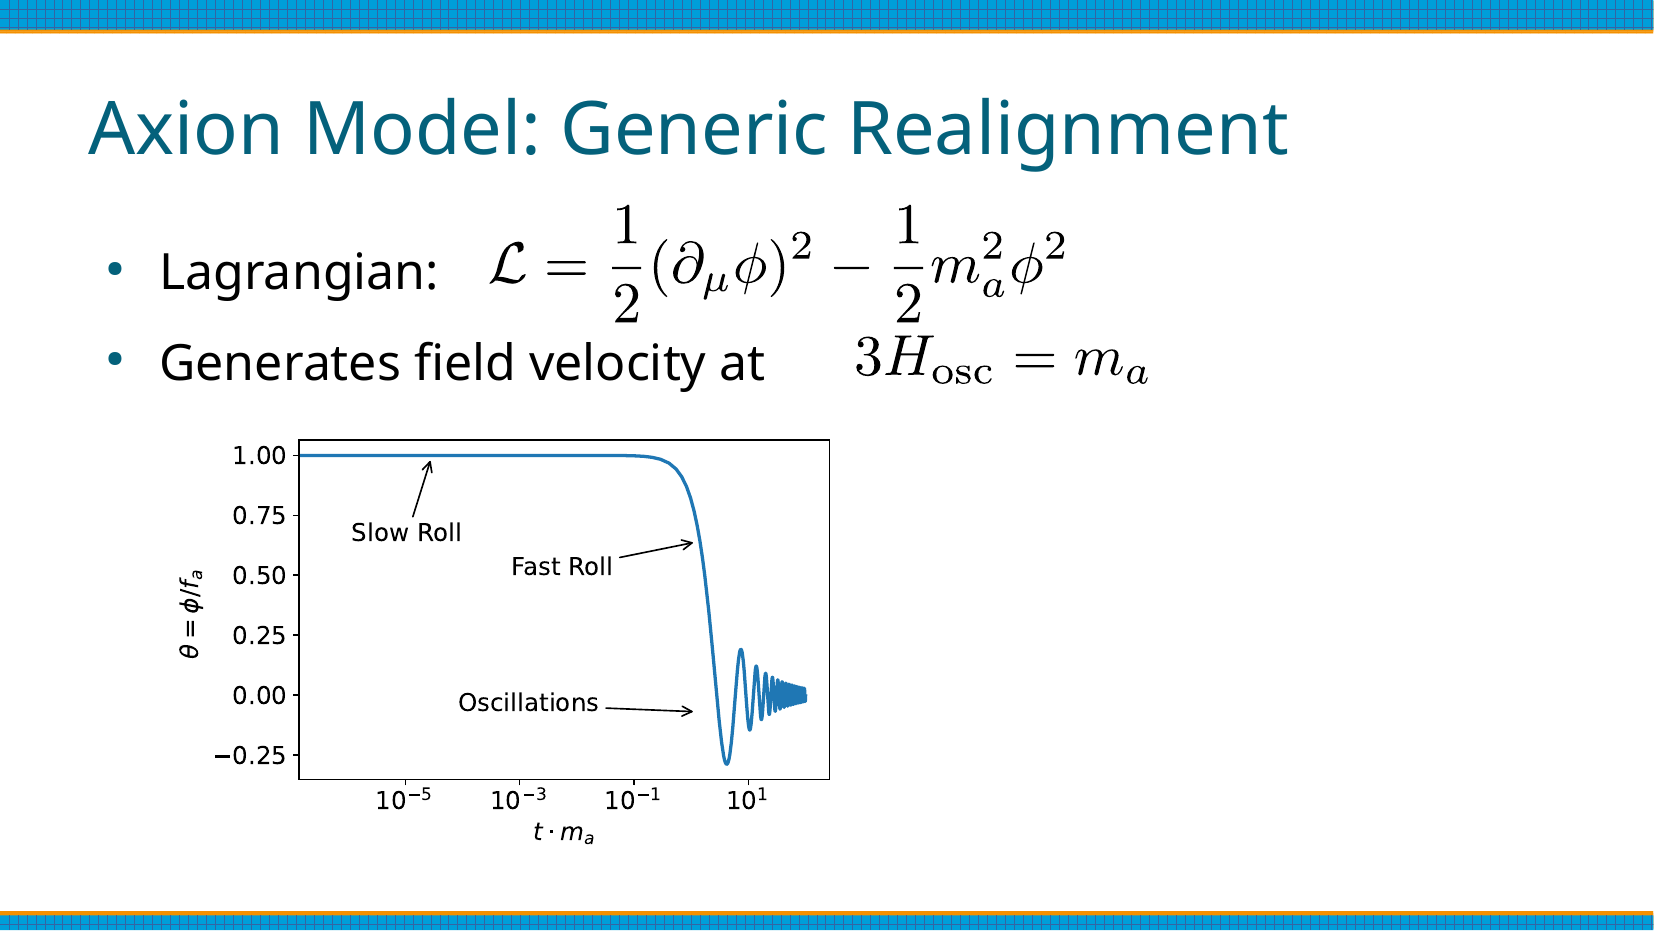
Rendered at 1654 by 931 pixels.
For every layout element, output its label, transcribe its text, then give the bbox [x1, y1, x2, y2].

list Lagrangian: Generates field velocity at [88, 236, 1565, 901]
picture [147, 413, 857, 886]
title Axion Model: Generic Realignment [88, 44, 1565, 207]
text_box [856, 335, 1148, 384]
text_box [489, 204, 1065, 323]
